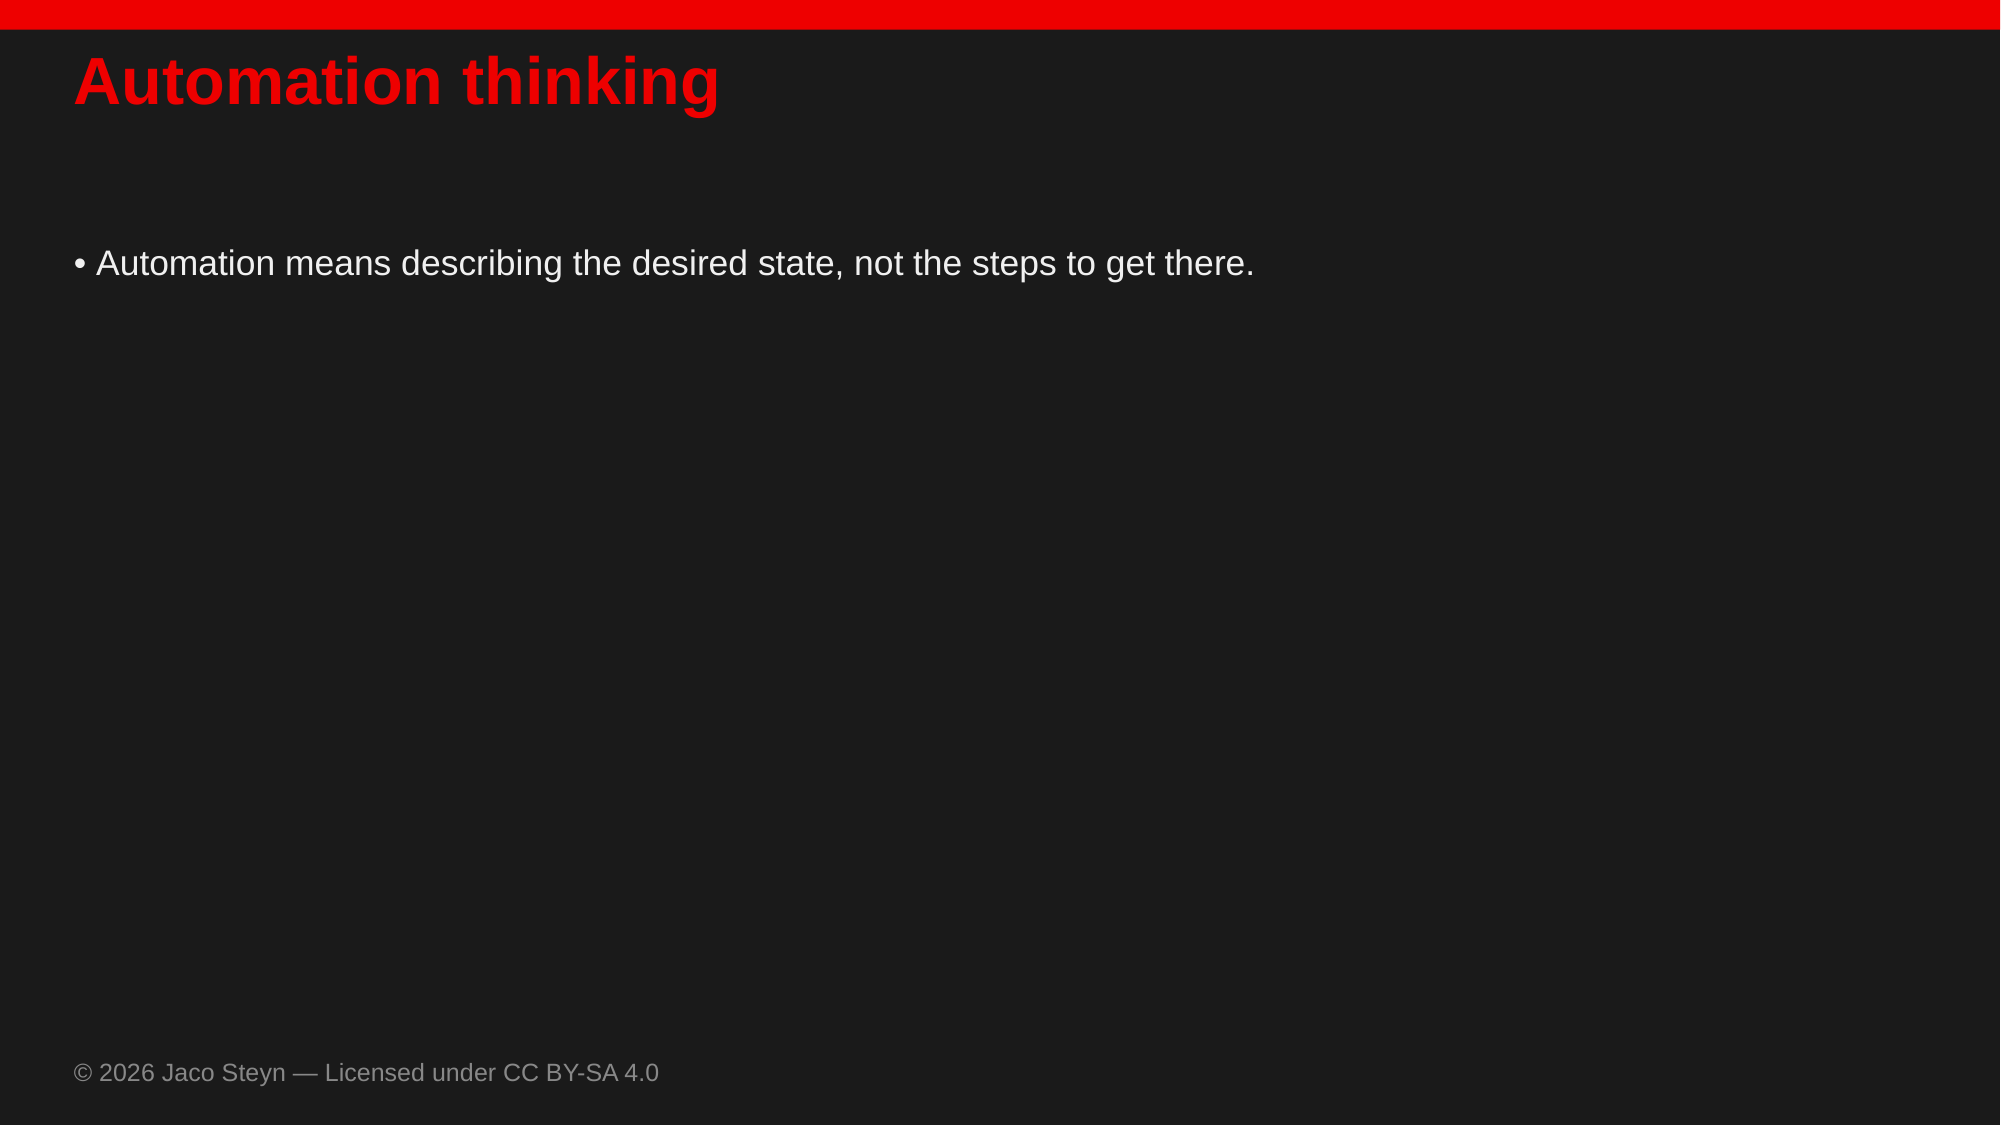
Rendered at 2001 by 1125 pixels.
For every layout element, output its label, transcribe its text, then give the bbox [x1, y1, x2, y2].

text_box • Automation means describing the desired state, not the steps to get there. [59, 236, 1942, 1037]
text_box © 2026 Jaco Steyn — Licensed under CC BY-SA 4.0 [59, 1051, 1942, 1093]
text_box Automation thinking [59, 36, 1942, 208]
text_box [0, 0, 2001, 30]
